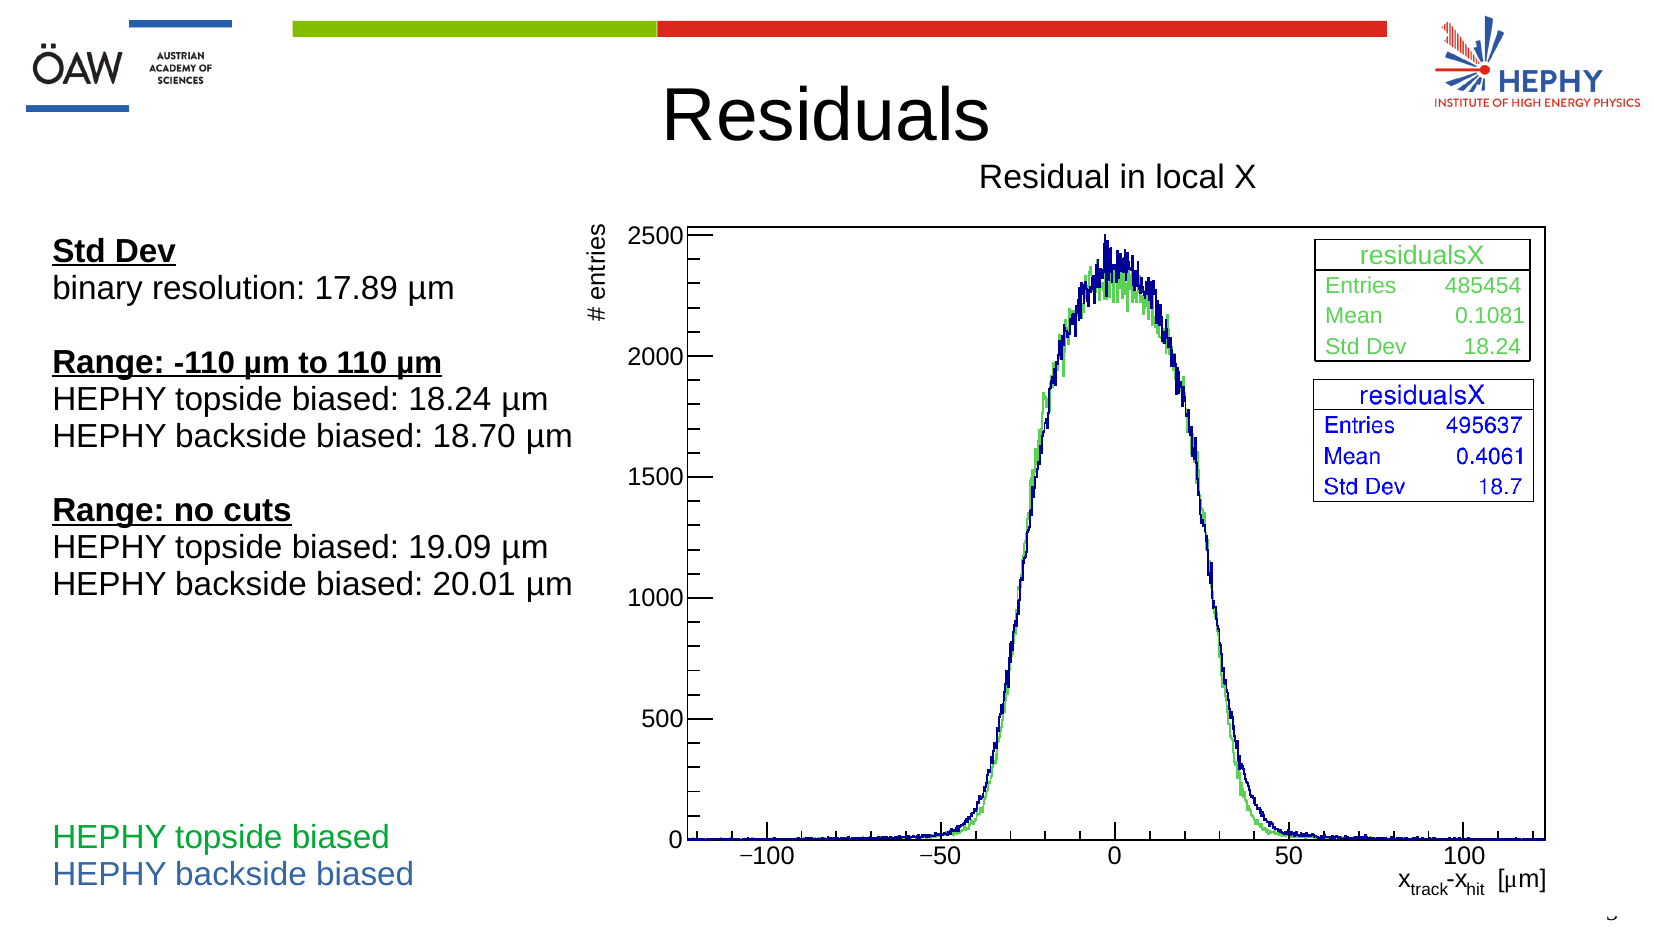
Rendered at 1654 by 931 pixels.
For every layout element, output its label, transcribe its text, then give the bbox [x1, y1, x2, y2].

picture [578, 150, 1654, 919]
picture [26, 20, 232, 112]
picture [1430, 12, 1642, 109]
title Residuals [82, 37, 1571, 193]
text_box HEPHY topside biased HEPHY backside biased [37, 811, 638, 901]
text_box Std Dev binary resolution: 17.89 µm Range: -110 µm to 110 µm HEPHY topside biased: 18.24 µm HEPHY backside biased: 18.70 µm Range: no cuts HEPHY topside biased: 19.09 µm HEPHY backside biased: 20.01 µm [37, 225, 578, 611]
